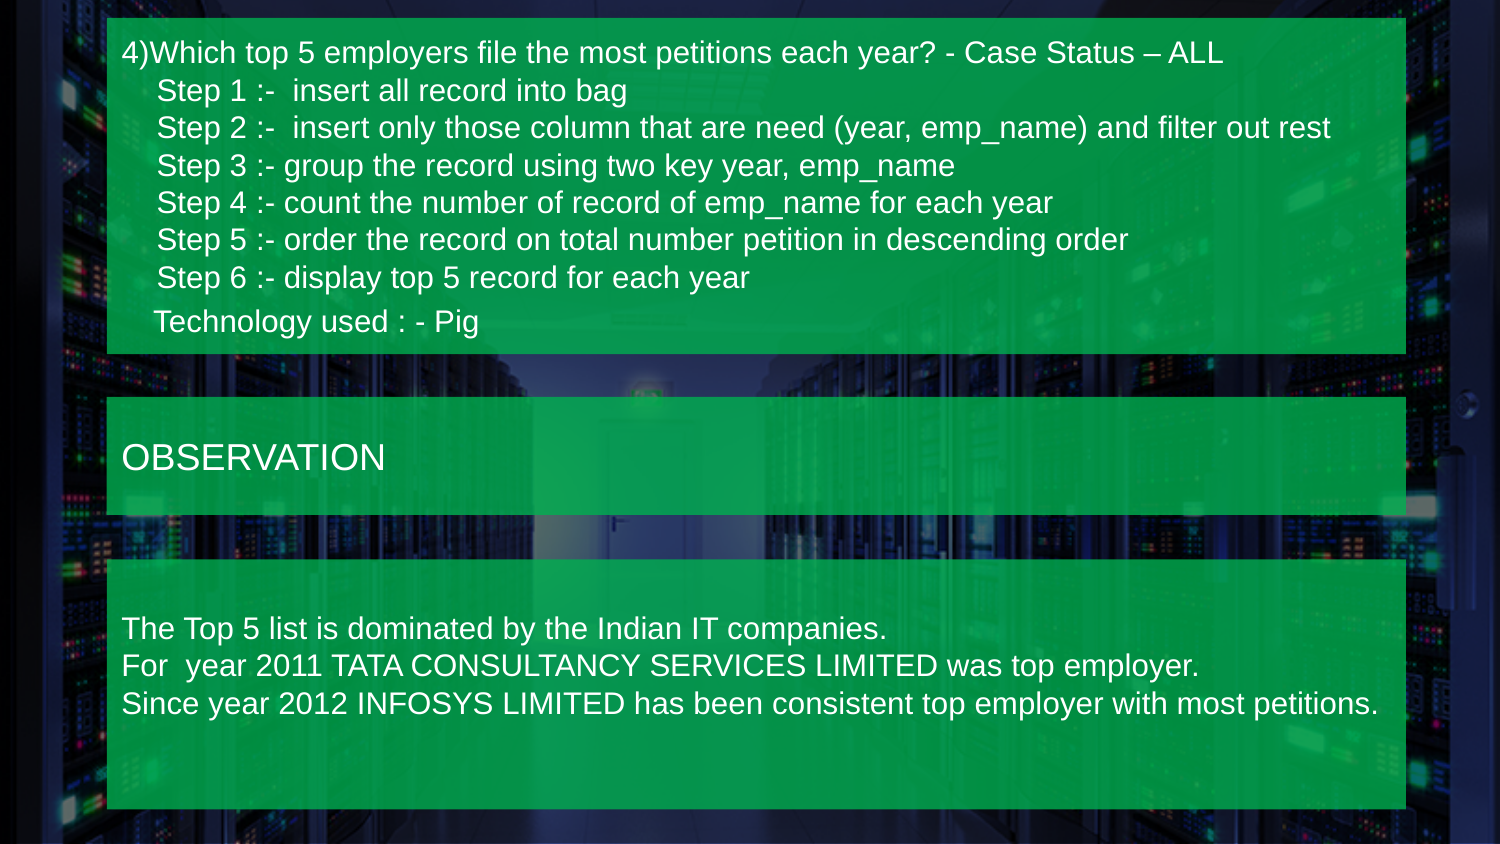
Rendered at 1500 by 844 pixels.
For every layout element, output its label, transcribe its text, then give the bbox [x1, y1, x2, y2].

text_box [0, 0, 1500, 844]
text_box The Top 5 list is dominated by the Indian IT companies. For year 2011 TATA CONSULTANCY SERVICES LIMITED was top employer. Since year 2012 INFOSYS LIMITED has been consistent top employer with most petitions. [107, 559, 1406, 809]
text_box OBSERVATION [107, 397, 1406, 515]
text_box 4)Which top 5 employers file the most petitions each year? - Case Status – ALL Step 1 :- insert all record into bag Step 2 :- insert only those column that are need (year, emp_name) and filter out rest Step 3 :- group the record using two key year, emp_name Step 4 :- count the number of record of emp_name for each year Step 5 :- order the record on total number petition in descending order Step 6 :- display top 5 record for each year Technology used : - Pig [107, 18, 1406, 354]
